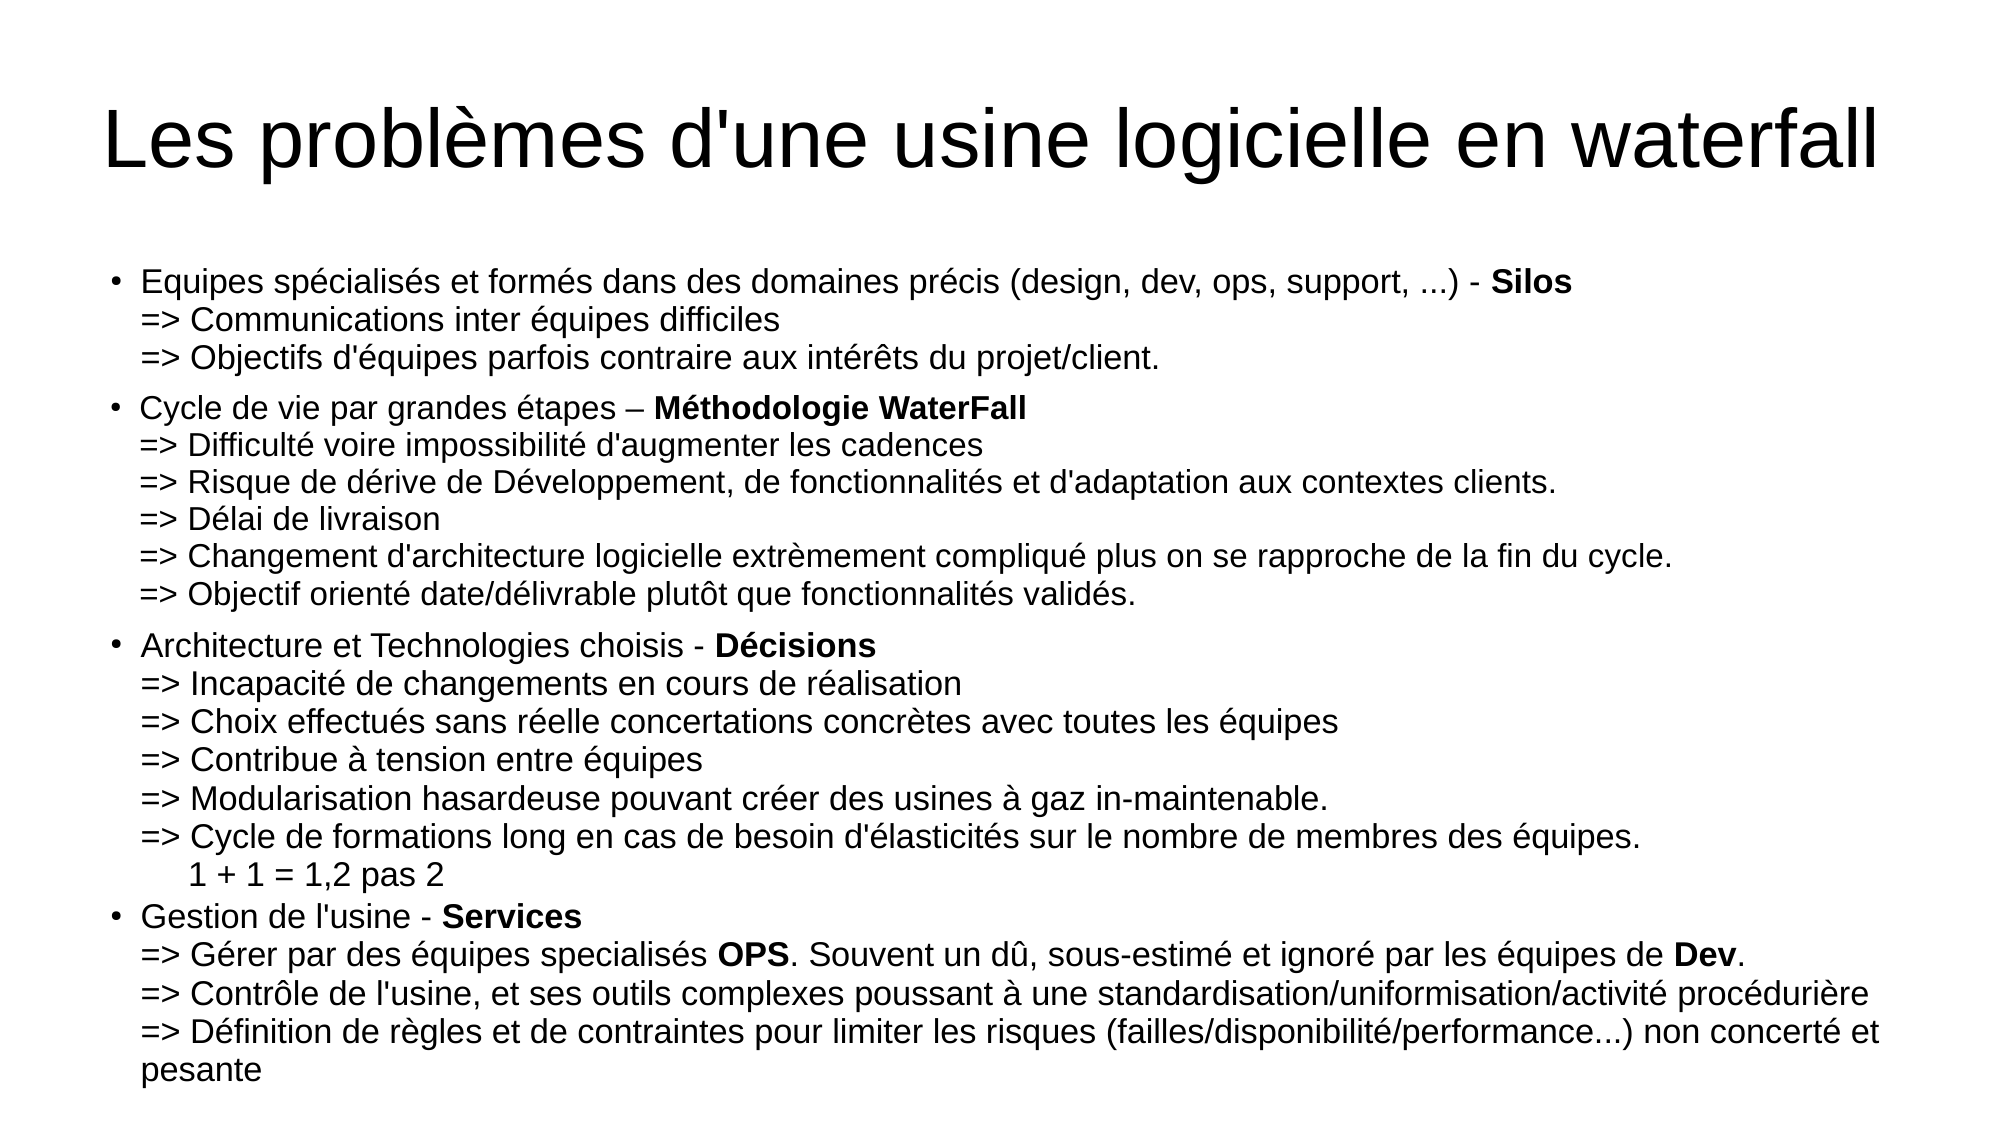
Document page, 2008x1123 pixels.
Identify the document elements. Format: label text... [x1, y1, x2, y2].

list Architecture et Technologies choisis - Décisions => Incapacité de changements en cours de réalisation => Choix effectués sans réelle concertations concrètes avec toutes les équipes => Contribue à tension entre équipes => Modularisation hasardeuse pouvant créer des usines à gaz in-maintenable. => Cycle de formations long en cas de besoin d'élasticités sur le nombre de membres des équipes. 1 + 1 = 1,2 pas 2 [100, 625, 1908, 897]
title Les problèmes d'une usine logicielle en waterfall [100, 44, 1908, 233]
list Equipes spécialisés et formés dans des domaines précis (design, dev, ops, support, ...) - Silos => Communications inter équipes difficiles => Objectifs d'équipes parfois contraire aux intérêts du projet/client. [100, 262, 1908, 378]
list Gestion de l'usine - Services => Gérer par des équipes specialisés OPS. Souvent un dû, sous-estimé et ignoré par les équipes de Dev. => Contrôle de l'usine, et ses outils complexes poussant à une standardisation/uniformisation/activité procédurière => Définition de règles et de contraintes pour limiter les risques (failles/disponibilité/performance...) non concerté et pesante [100, 897, 1908, 1099]
list Cycle de vie par grandes étapes – Méthodologie WaterFall => Difficulté voire impossibilité d'augmenter les cadences => Risque de dérive de Développement, de fonctionnalités et d'adaptation aux contextes clients. => Délai de livraison => Changement d'architecture logicielle extrèmement compliqué plus on se rapproche de la fin du cycle. => Objectif orienté date/délivrable plutôt que fonctionnalités validés. [100, 389, 1908, 615]
